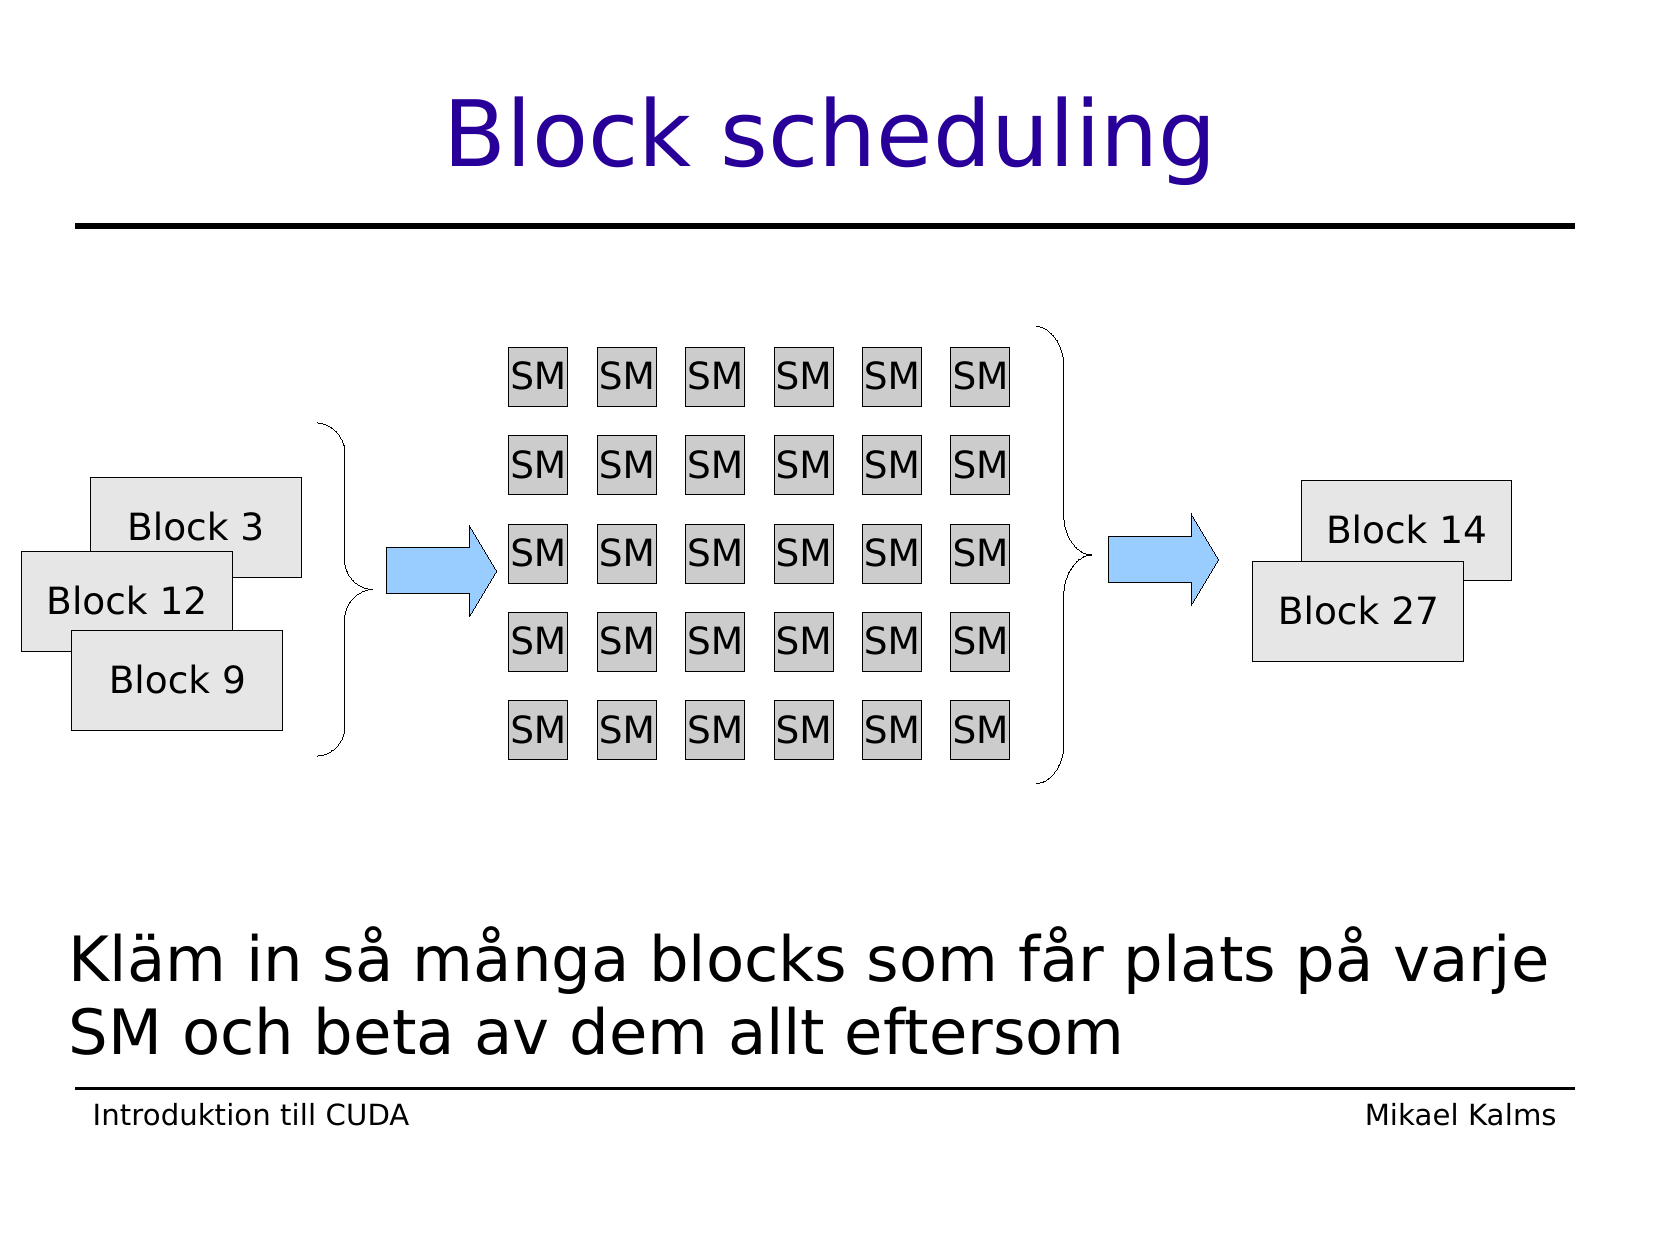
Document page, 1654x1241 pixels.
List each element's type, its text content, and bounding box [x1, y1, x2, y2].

text_box SM [950, 700, 1010, 760]
text_box SM [774, 347, 834, 407]
text_box SM [774, 612, 834, 672]
text_box Block 14 [1301, 480, 1512, 581]
text_box [1108, 513, 1219, 606]
text_box SM [685, 612, 745, 672]
text_box Kläm in så många blocks som får plats på varje SM och beta av dem allt eftersom [68, 914, 1579, 1078]
text_box SM [774, 700, 834, 760]
text_box Block 27 [1252, 561, 1464, 662]
text_box SM [597, 524, 657, 584]
text_box SM [597, 700, 657, 760]
text_box SM [862, 700, 922, 760]
text_box SM [508, 612, 568, 672]
title Block scheduling [86, 38, 1576, 231]
text_box Block 12 [21, 551, 233, 652]
text_box SM [685, 435, 745, 495]
text_box SM [685, 347, 745, 407]
text_box SM [774, 524, 834, 584]
text_box SM [774, 435, 834, 495]
text_box SM [508, 435, 568, 495]
text_box Mikael Kalms [1347, 1088, 1576, 1144]
text_box Introduktion till CUDA [75, 1088, 428, 1144]
text_box SM [950, 347, 1010, 407]
text_box SM [508, 700, 568, 760]
text_box SM [950, 435, 1010, 495]
text_box SM [862, 524, 922, 584]
text_box SM [597, 612, 657, 672]
text_box SM [685, 524, 745, 584]
text_box Block 3 [90, 477, 302, 578]
text_box SM [597, 347, 657, 407]
text_box SM [508, 347, 568, 407]
text_box SM [950, 612, 1010, 672]
text_box SM [862, 347, 922, 407]
text_box SM [685, 700, 745, 760]
text_box SM [862, 612, 922, 672]
text_box SM [950, 524, 1010, 584]
text_box SM [862, 435, 922, 495]
text_box SM [508, 524, 568, 584]
text_box Block 9 [71, 630, 283, 731]
text_box SM [597, 435, 657, 495]
text_box [386, 525, 497, 617]
